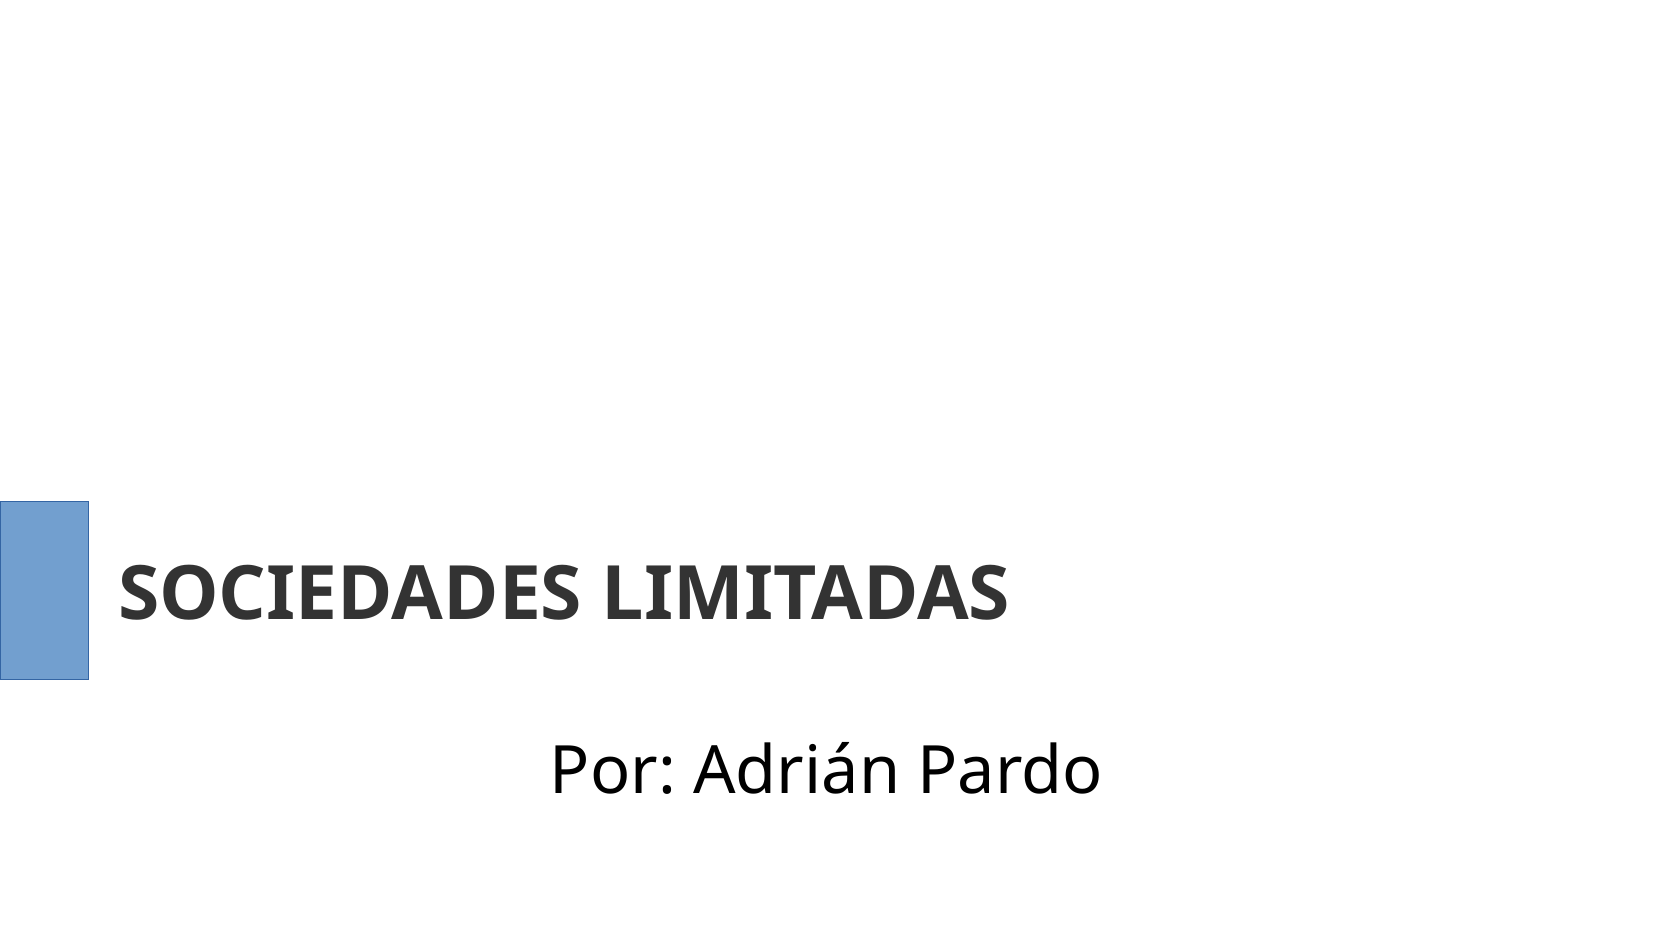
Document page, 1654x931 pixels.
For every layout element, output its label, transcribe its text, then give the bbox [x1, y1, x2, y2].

subtitle Por: Adrián Pardo [118, 708, 1536, 827]
title SOCIEDADES LIMITADAS [118, 501, 1536, 680]
